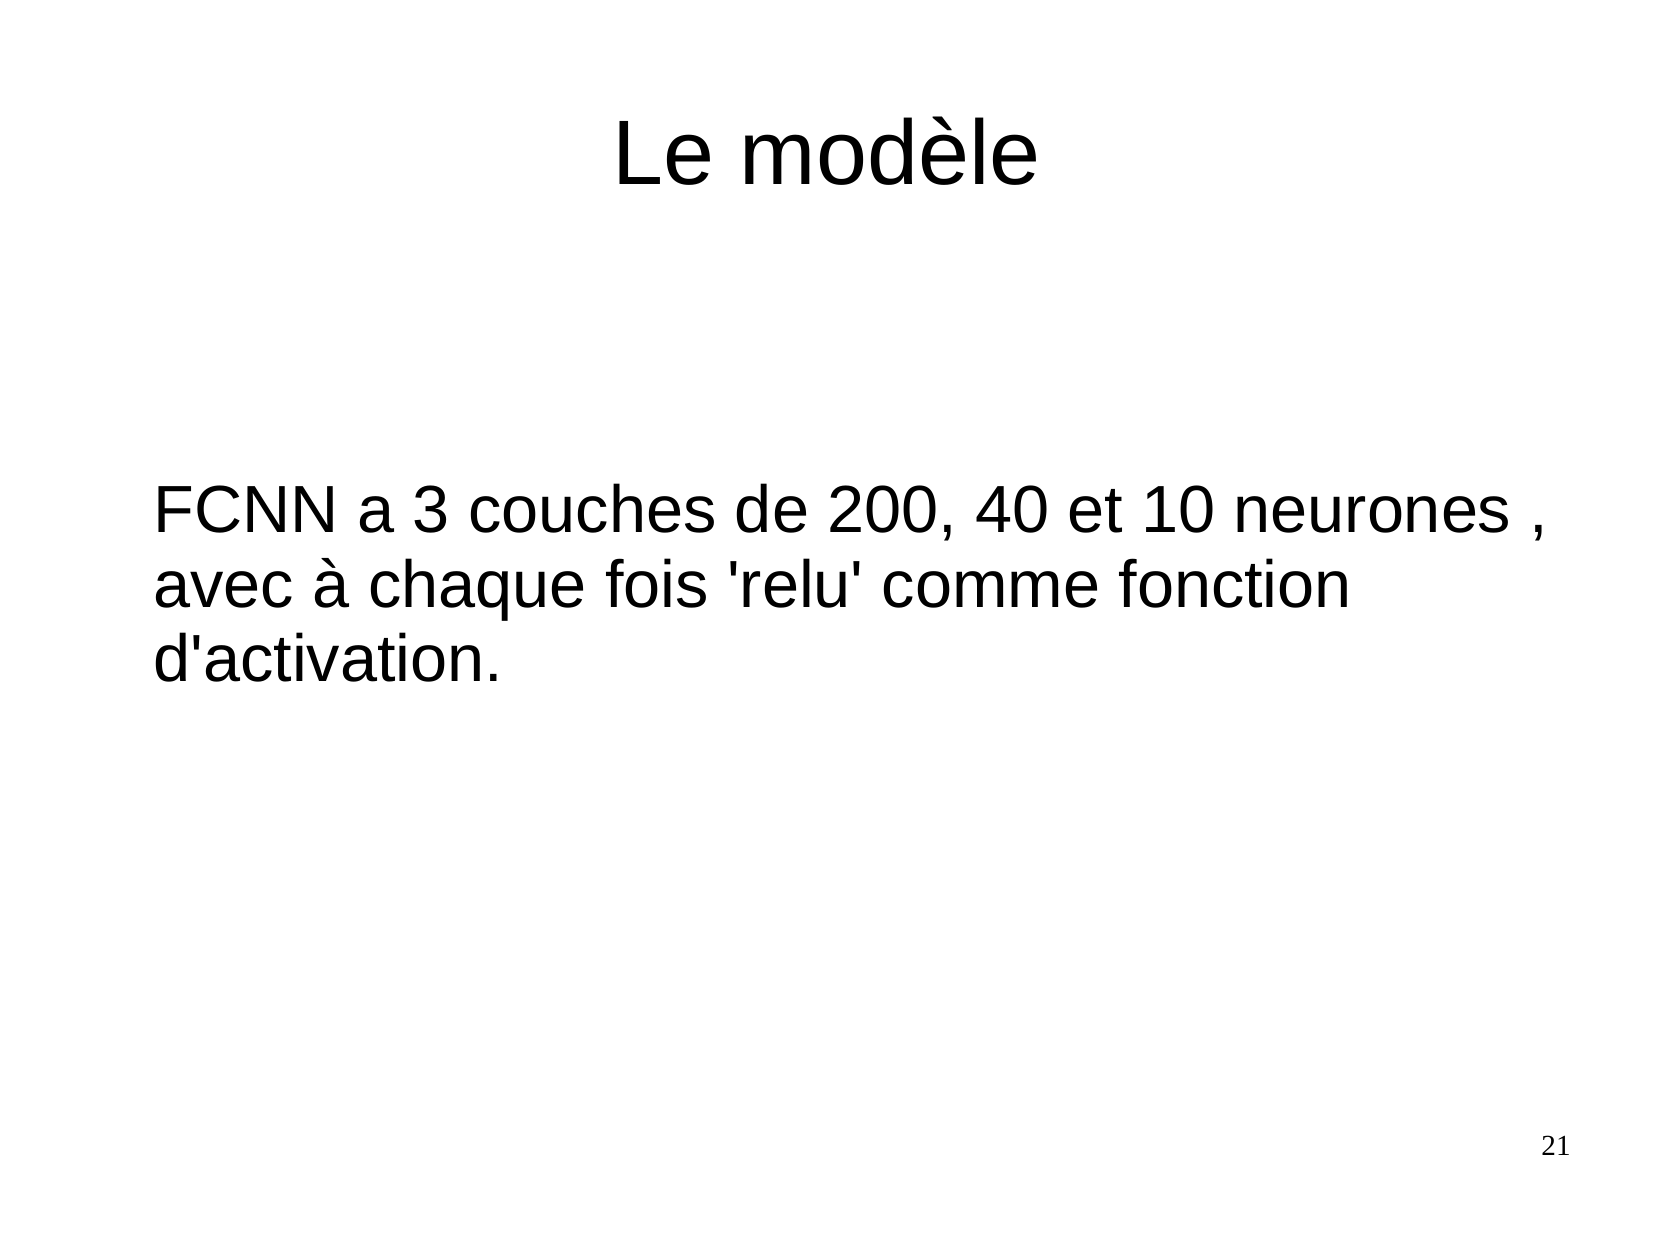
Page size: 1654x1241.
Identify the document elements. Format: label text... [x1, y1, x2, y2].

title Le modèle [82, 49, 1571, 257]
list FCNN a 3 couches de 200, 40 et 10 neurones , avec à chaque fois 'relu' comme fonction d'activation. [82, 471, 1571, 863]
